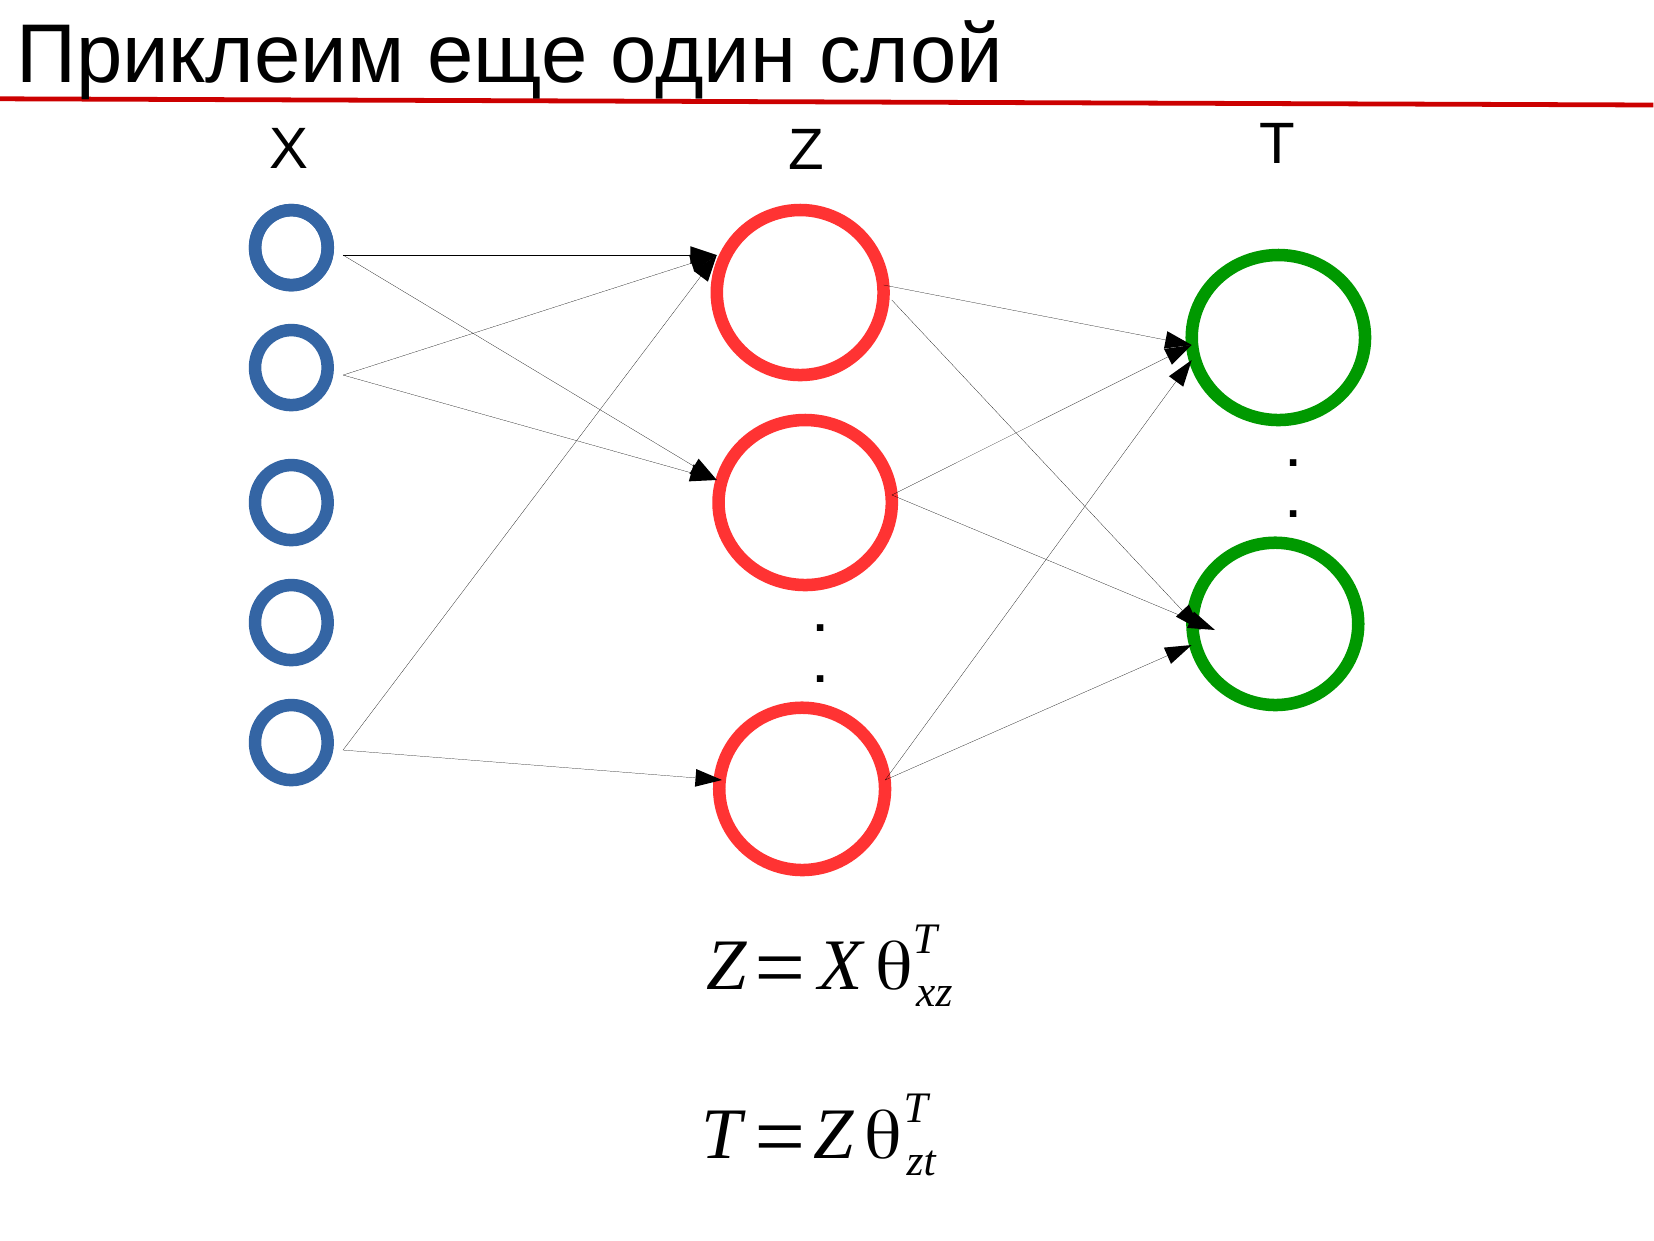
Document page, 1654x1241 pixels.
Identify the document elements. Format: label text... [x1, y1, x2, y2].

text_box . . [798, 582, 857, 700]
chart [697, 915, 961, 1017]
text_box Приклеим еще один слой [1, 0, 1411, 109]
text_box Z [774, 109, 835, 190]
text_box X [255, 108, 316, 188]
text_box . . [1272, 417, 1330, 535]
chart [695, 1083, 945, 1186]
text_box T [1245, 103, 1306, 184]
